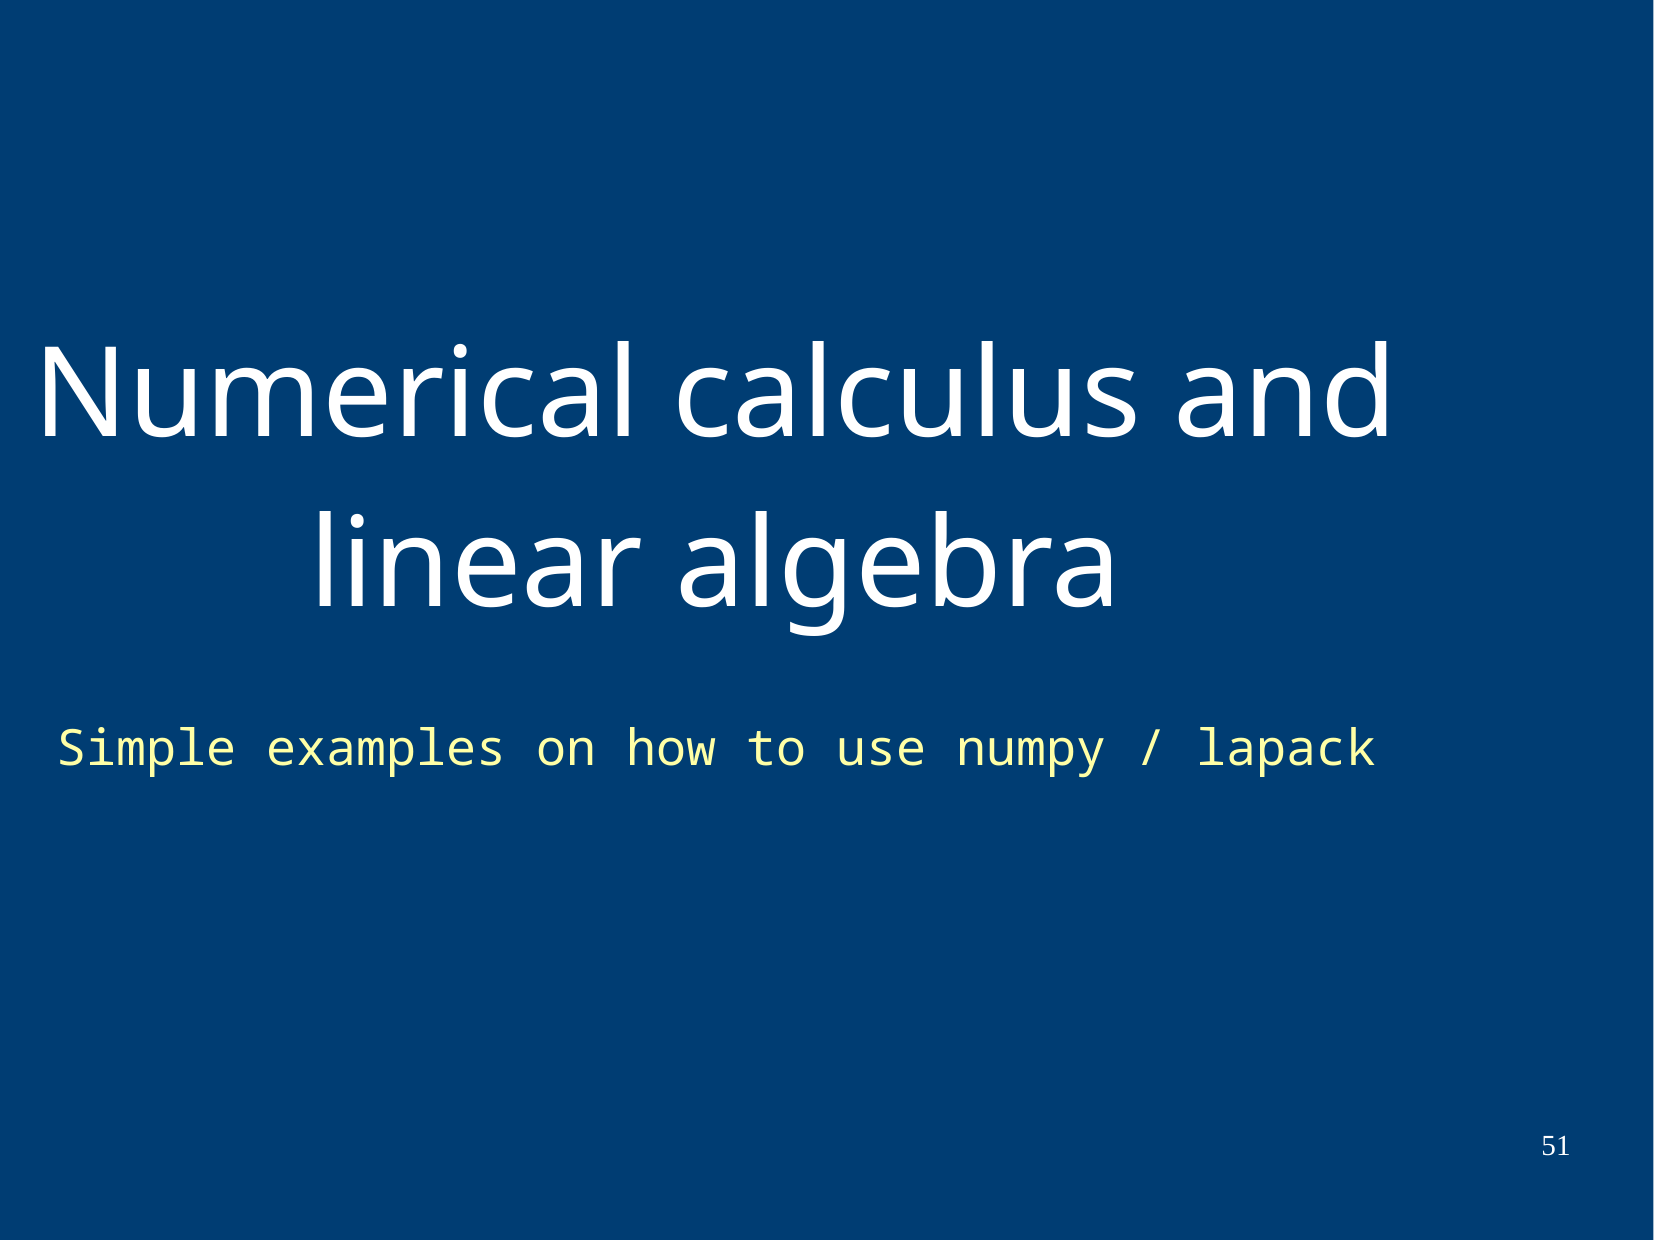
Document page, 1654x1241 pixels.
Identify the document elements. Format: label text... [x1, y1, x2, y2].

text_box Numerical calculus and linear algebra Simple examples on how to use numpy / lapack [18, 295, 1635, 737]
